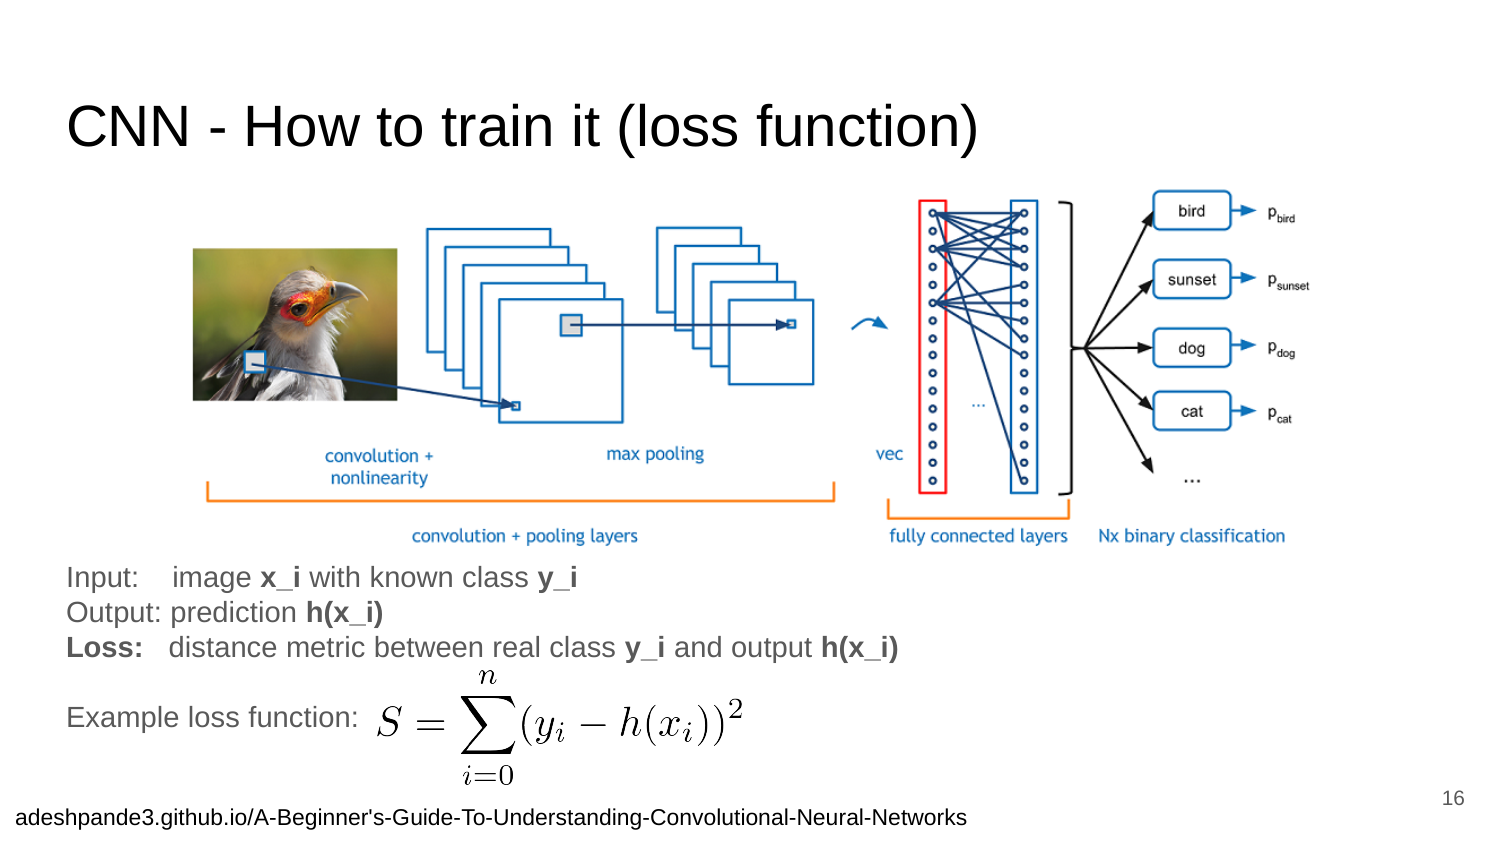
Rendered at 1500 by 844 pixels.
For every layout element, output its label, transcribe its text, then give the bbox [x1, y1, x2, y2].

slide_number <number> [1389, 764, 1480, 830]
title CNN - How to train it (loss function) [51, 72, 1449, 167]
text_box Input: image x_i with known class y_i Output: prediction h(x_i) Loss: distance metric between real class y_i and output h(x_i) Example loss function: [51, 543, 1360, 743]
picture [377, 670, 742, 785]
text_box adeshpande3.github.io/A-Beginner's-Guide-To-Understanding-Convolutional-Neural-Networks [0, 787, 984, 844]
picture [185, 177, 1315, 543]
